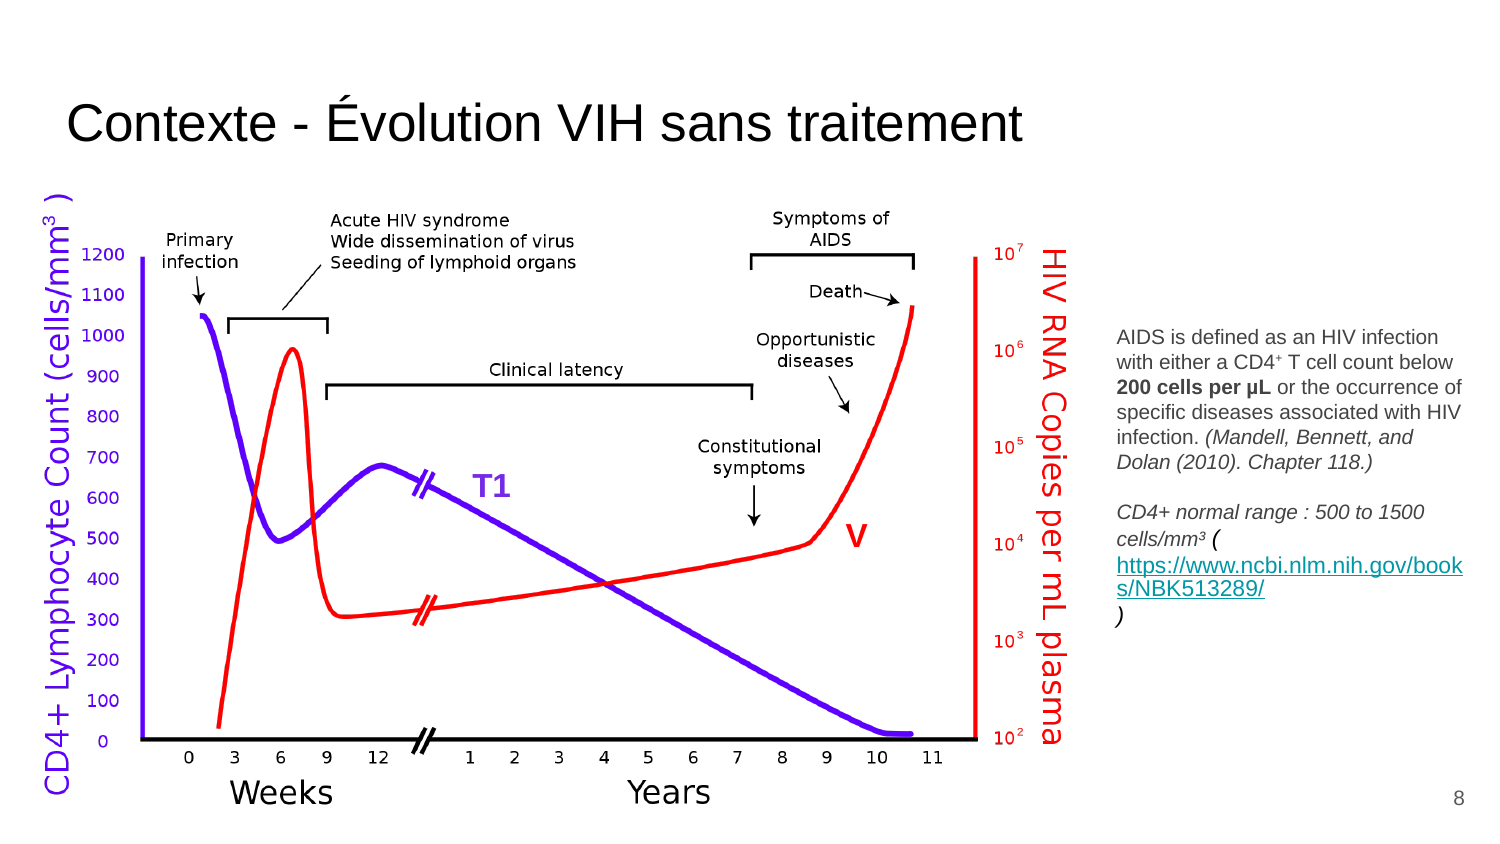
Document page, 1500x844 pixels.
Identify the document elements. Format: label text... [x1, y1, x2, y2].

picture [24, 191, 1081, 819]
title Contexte - Évolution VIH sans traitement [51, 72, 1449, 167]
text_box AIDS is defined as an HIV infection with either a CD4+ T cell count below 200 cells per µL or the occurrence of specific diseases associated with HIV infection. (Mandell, Bennett, and Dolan (2010). Chapter 118.) CD4+ normal range : 500 to 1500 cells/mm³ (https://www.ncbi.nlm.nih.gov/books/NBK513289/) [1101, 308, 1488, 621]
text_box V [830, 499, 942, 570]
slide_number <number> [1389, 764, 1480, 830]
text_box T1 [457, 449, 569, 520]
